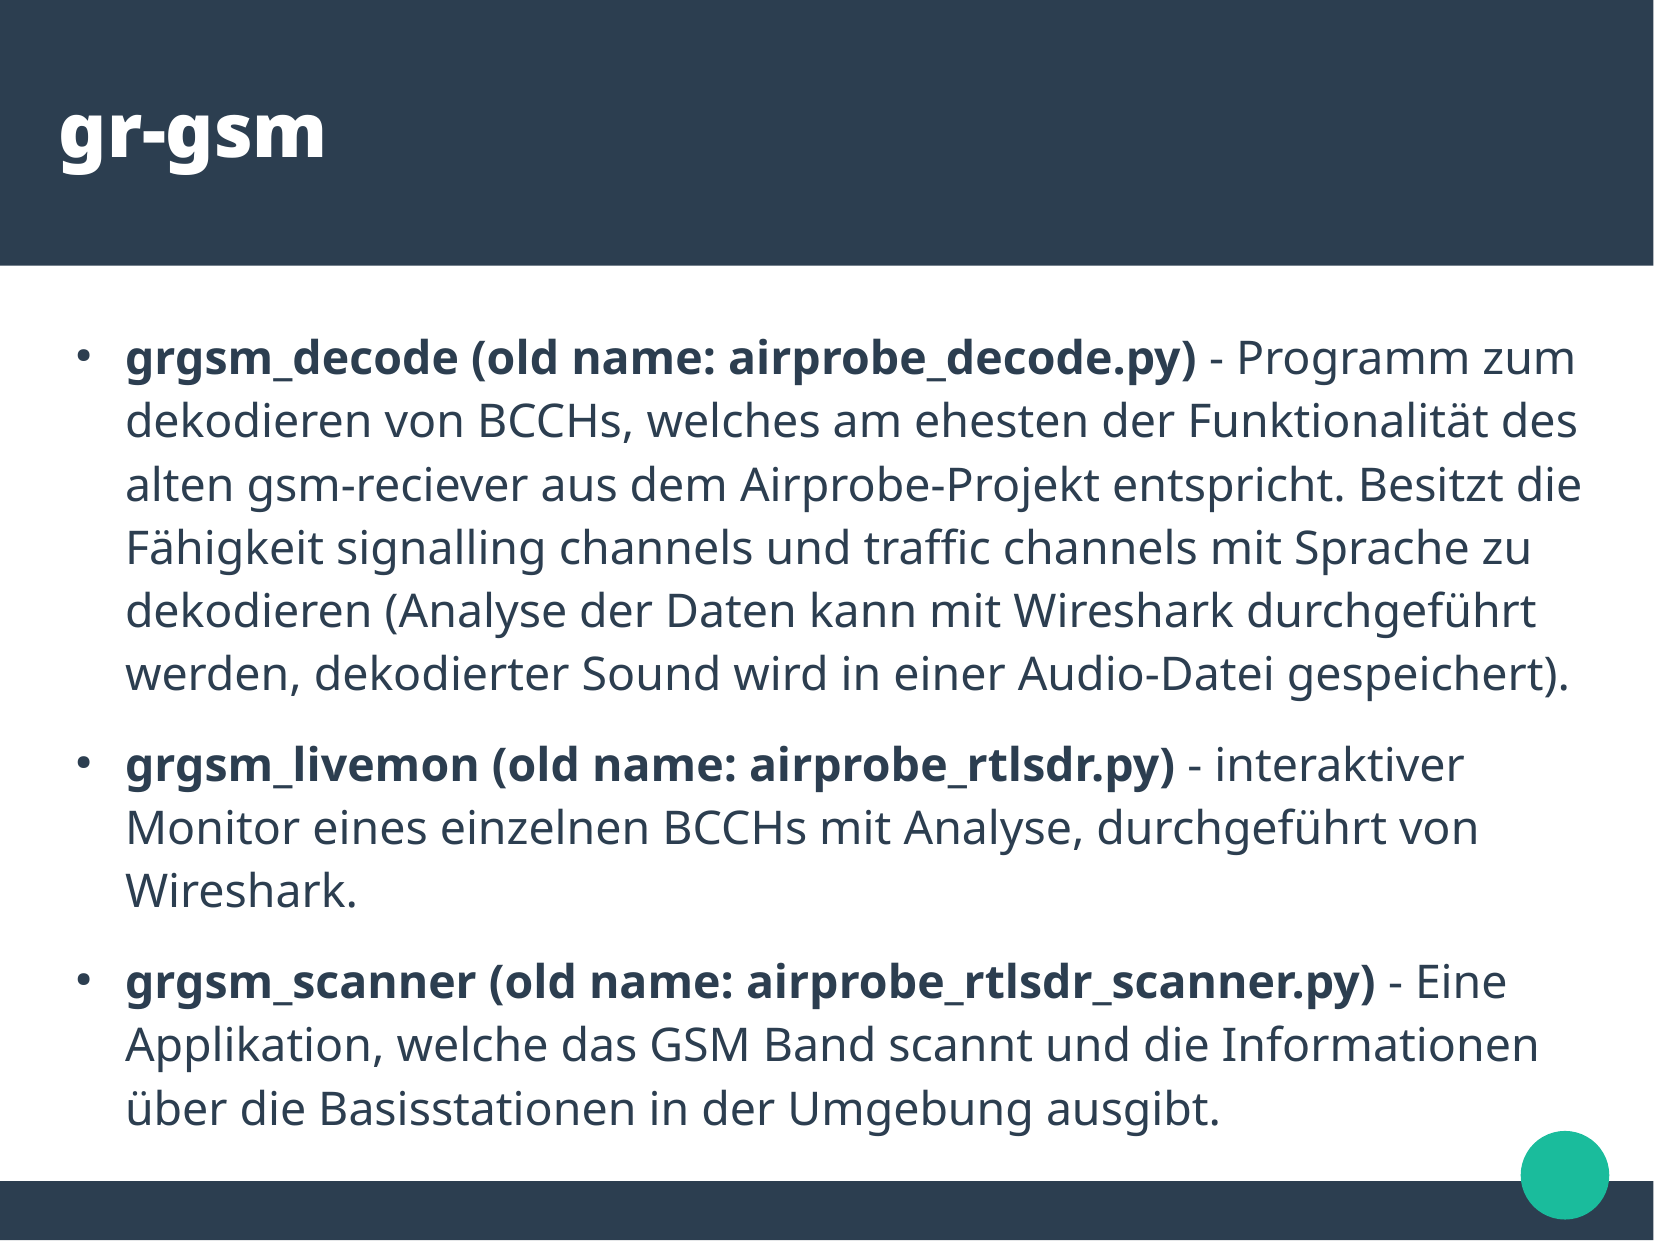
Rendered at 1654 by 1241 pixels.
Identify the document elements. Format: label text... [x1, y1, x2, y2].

title gr-gsm [59, 49, 1595, 207]
list grgsm_decode (old name: airprobe_decode.py) - Programm zum dekodieren von BCCHs, welches am ehesten der Funktionalität des alten gsm-reciever aus dem Airprobe-Projekt entspricht. Besitzt die Fähigkeit signalling channels und traffic channels mit Sprache zu dekodieren (Analyse der Daten kann mit Wireshark durchgeführt werden, dekodierter Sound wird in einer Audio-Datei gespeichert). grgsm_livemon (old name: airprobe_rtlsdr.py) - interaktiver Monitor eines einzelnen BCCHs mit Analyse, durchgeführt von Wireshark. grgsm_scanner (old name: airprobe_rtlsdr_scanner.py) - Eine Applikation, welche das GSM Band scannt und die Informationen über die Basisstationen in der Umgebung ausgibt. [59, 324, 1595, 1152]
